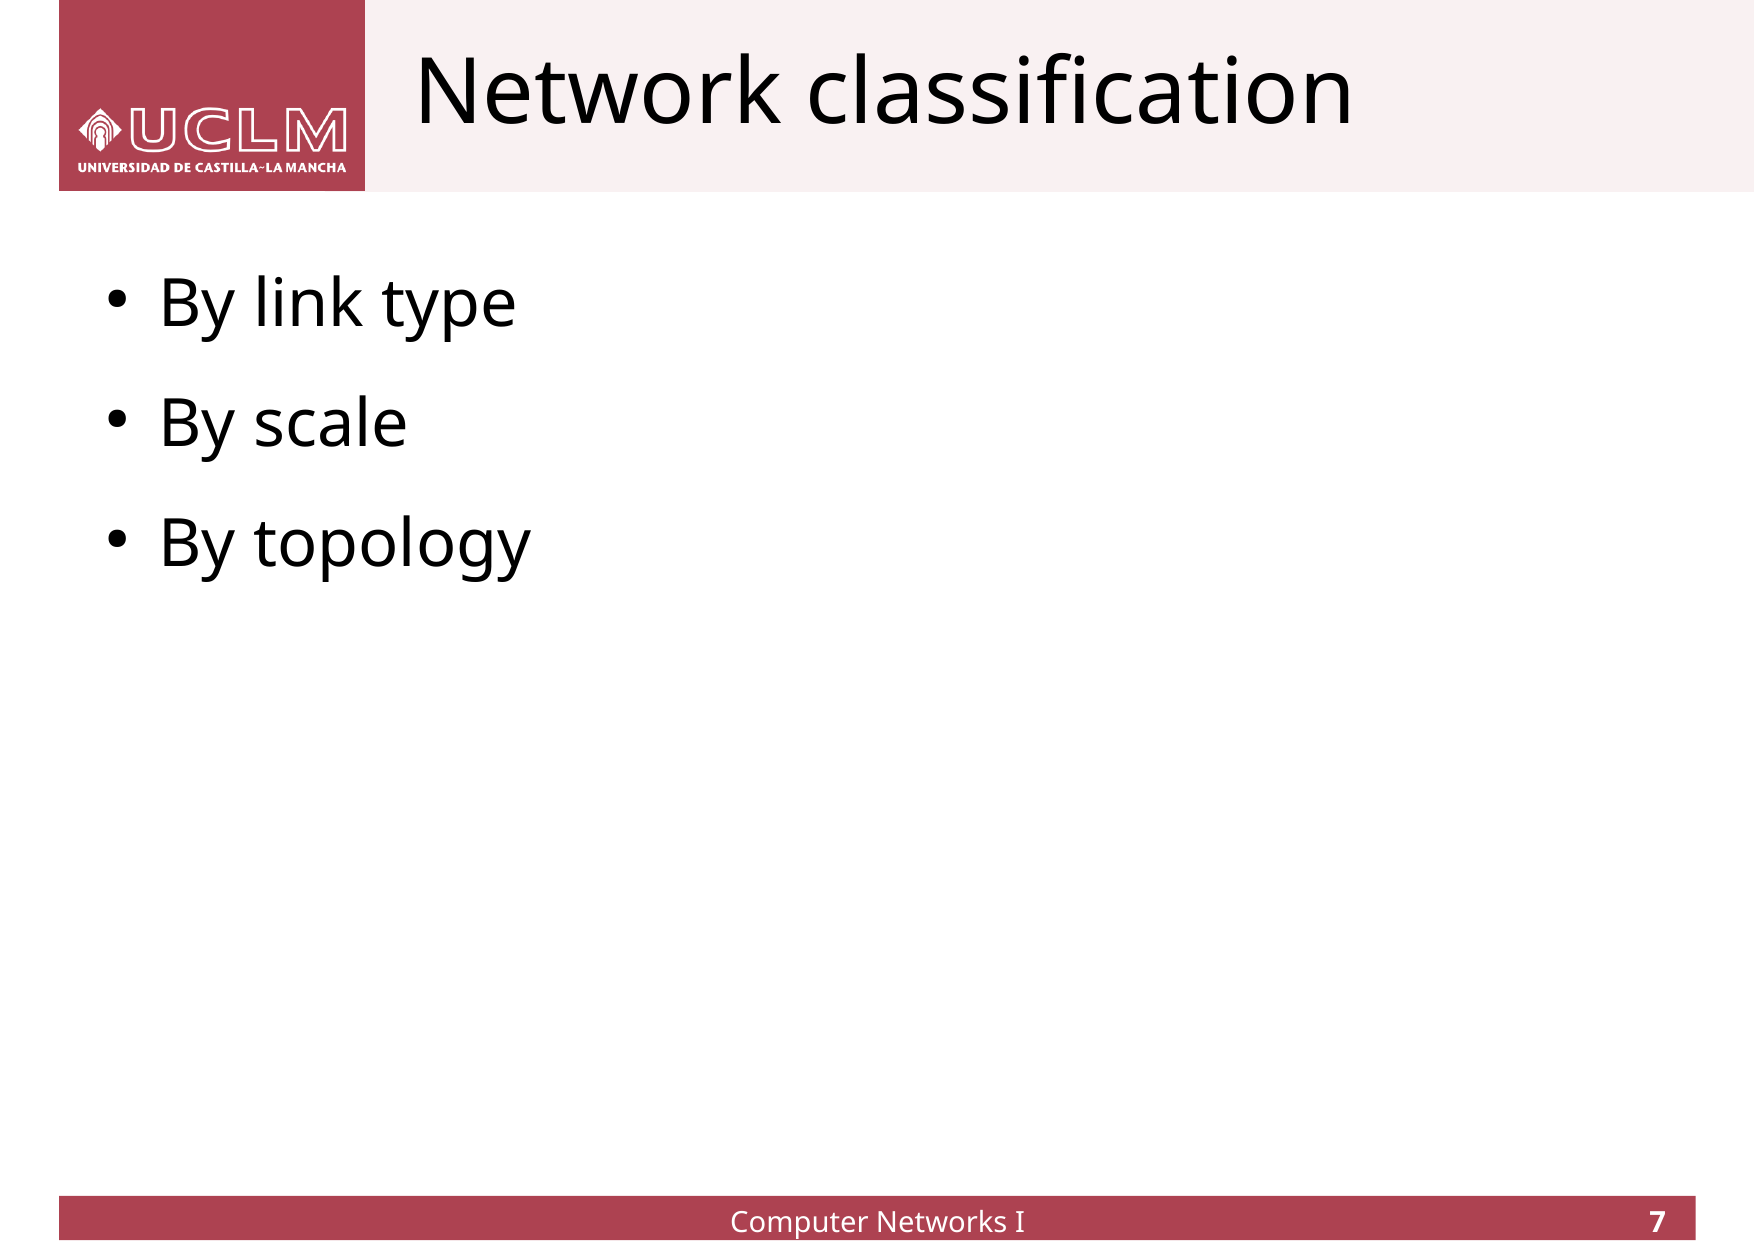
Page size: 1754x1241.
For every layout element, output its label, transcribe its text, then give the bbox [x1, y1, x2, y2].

title Network classification [413, 0, 1667, 198]
list By link type By scale By topology [87, 254, 1667, 1074]
picture [59, 0, 365, 191]
